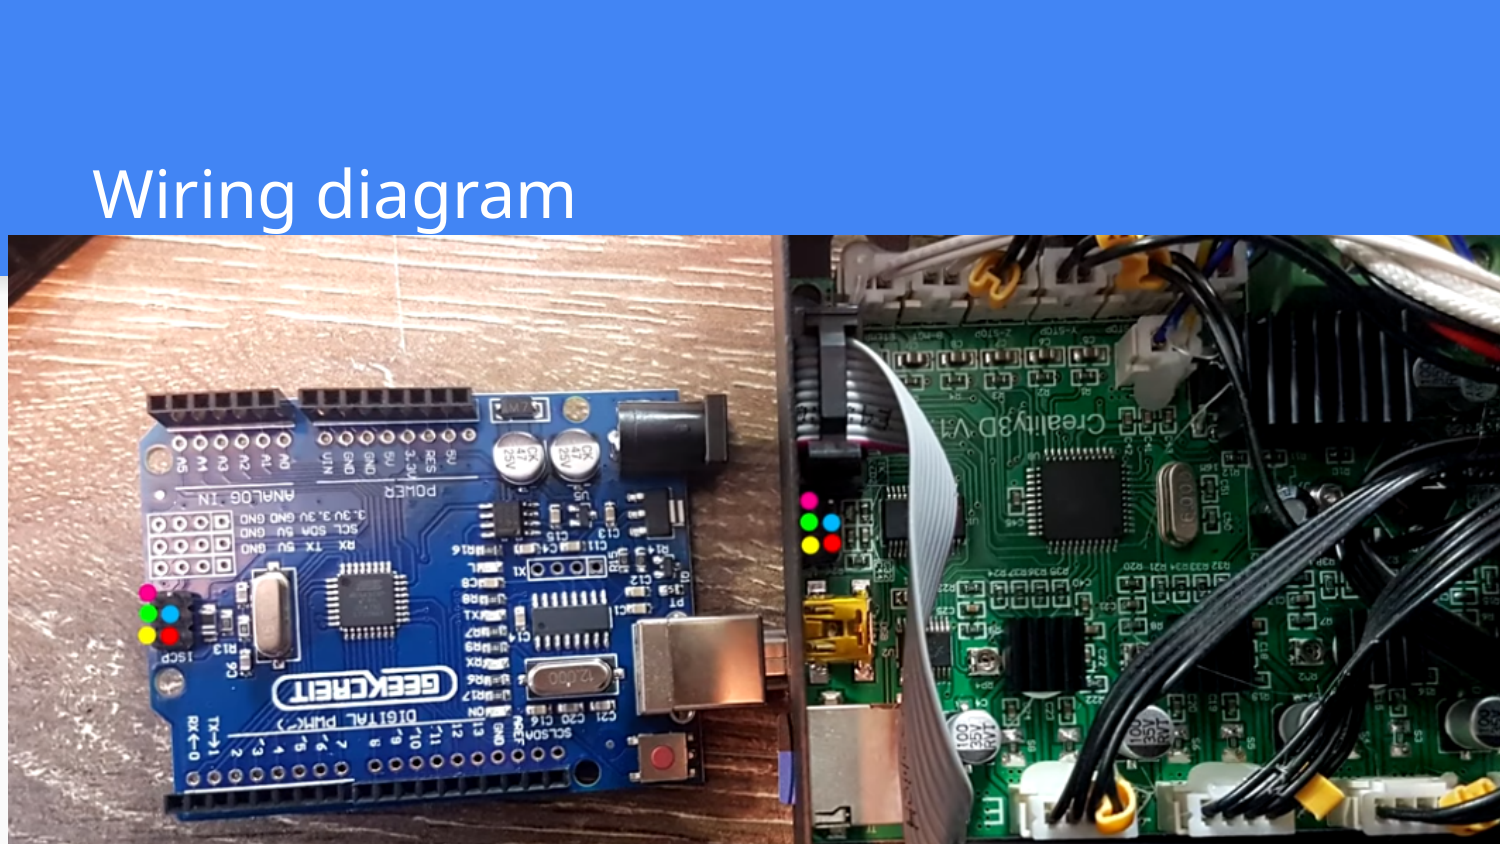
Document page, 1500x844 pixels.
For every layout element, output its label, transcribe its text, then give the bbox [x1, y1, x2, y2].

title Wiring diagram [77, 121, 1427, 235]
picture [8, 235, 1500, 844]
